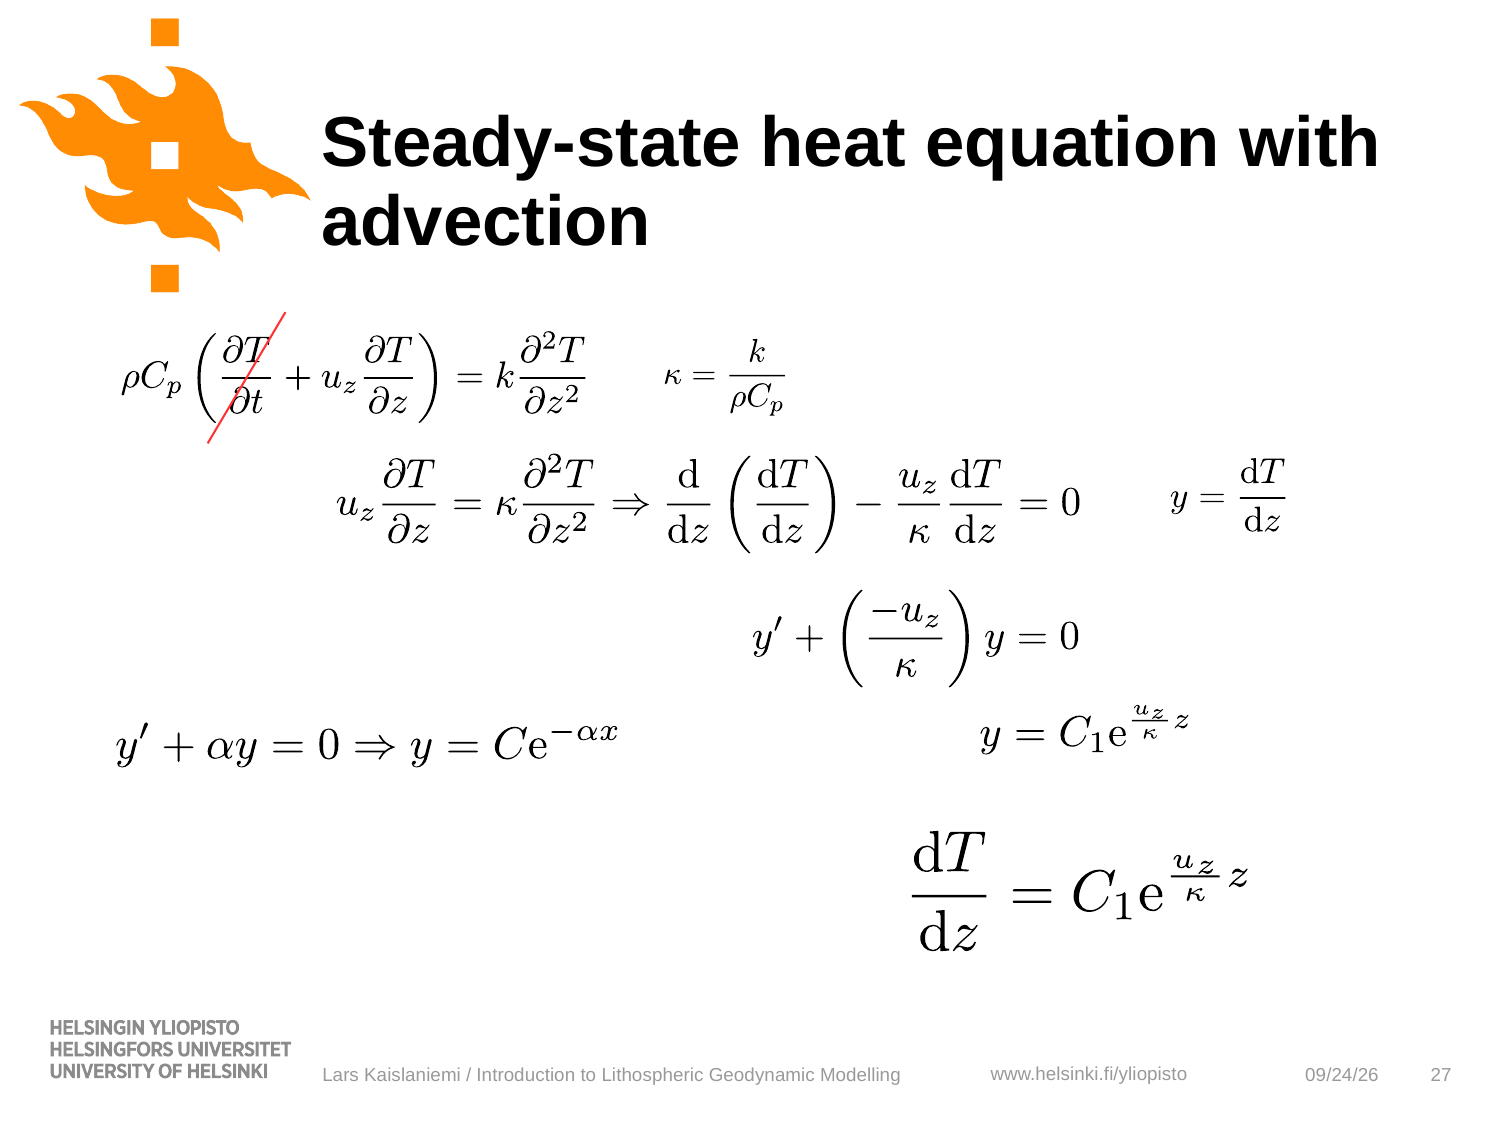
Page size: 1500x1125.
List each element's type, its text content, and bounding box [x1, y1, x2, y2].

text_box [335, 453, 1081, 554]
text_box [979, 704, 1191, 755]
title Steady-state heat equation with advection [321, 87, 1447, 276]
text_box [120, 331, 272, 423]
picture [0, 0, 337, 318]
text_box [663, 338, 785, 416]
text_box [911, 830, 1251, 952]
text_box [1169, 458, 1286, 532]
text_box [751, 589, 1080, 688]
picture [32, 1001, 309, 1096]
text_box [222, 331, 586, 423]
text_box [115, 720, 620, 768]
